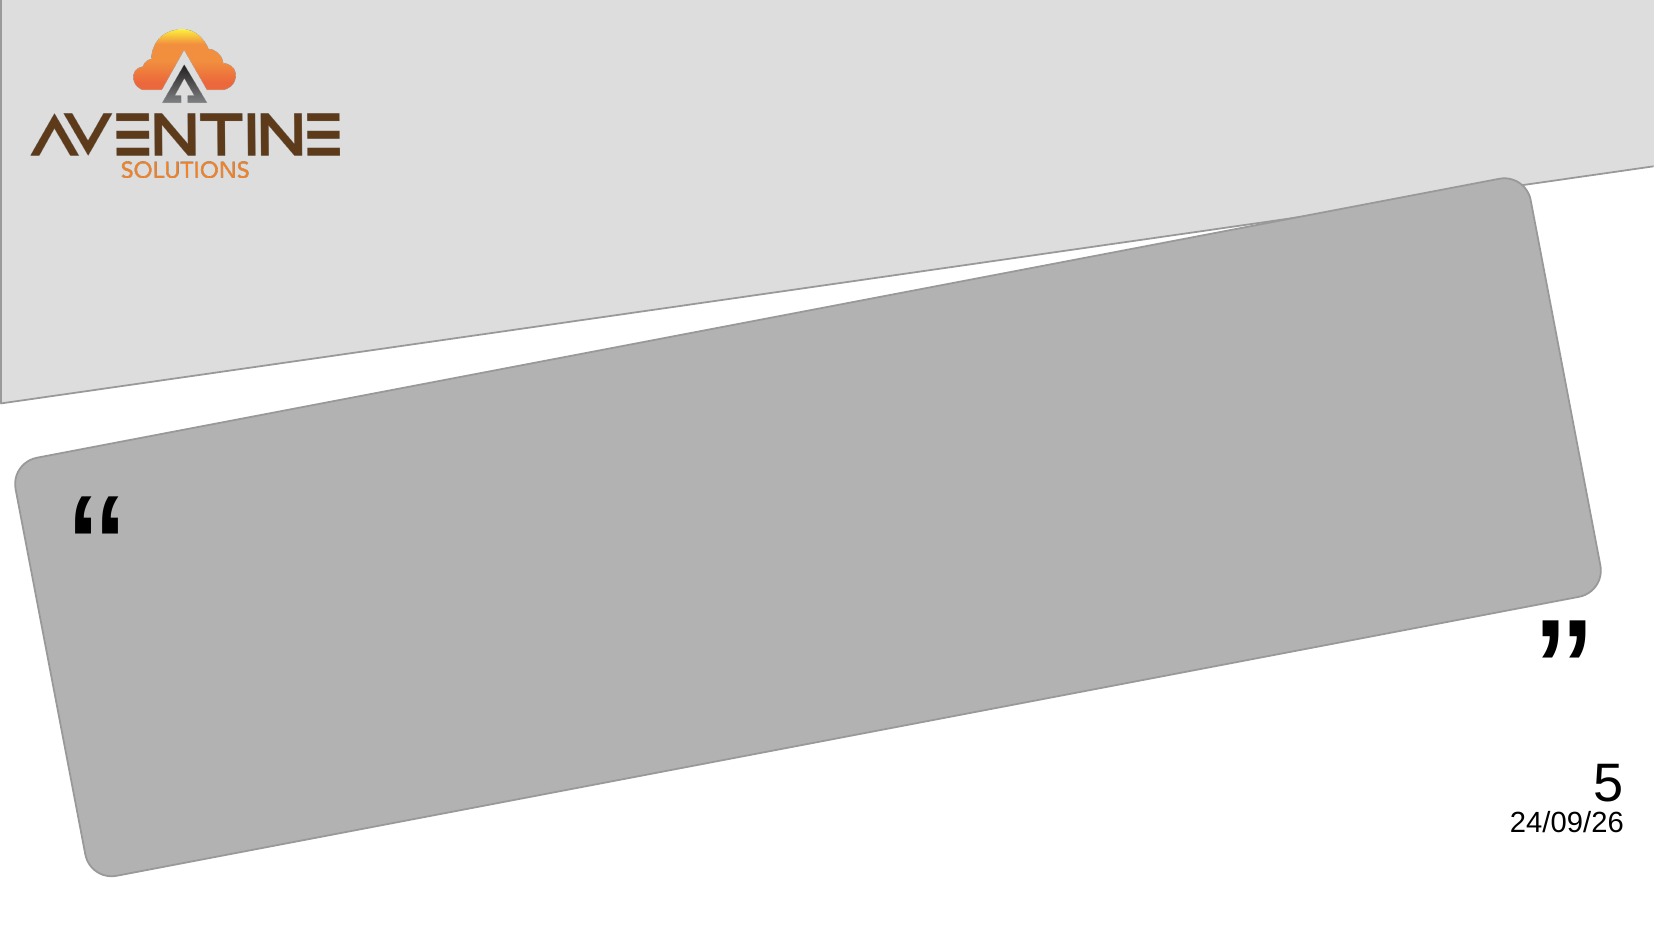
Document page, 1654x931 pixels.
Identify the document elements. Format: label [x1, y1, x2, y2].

picture [29, 29, 340, 178]
